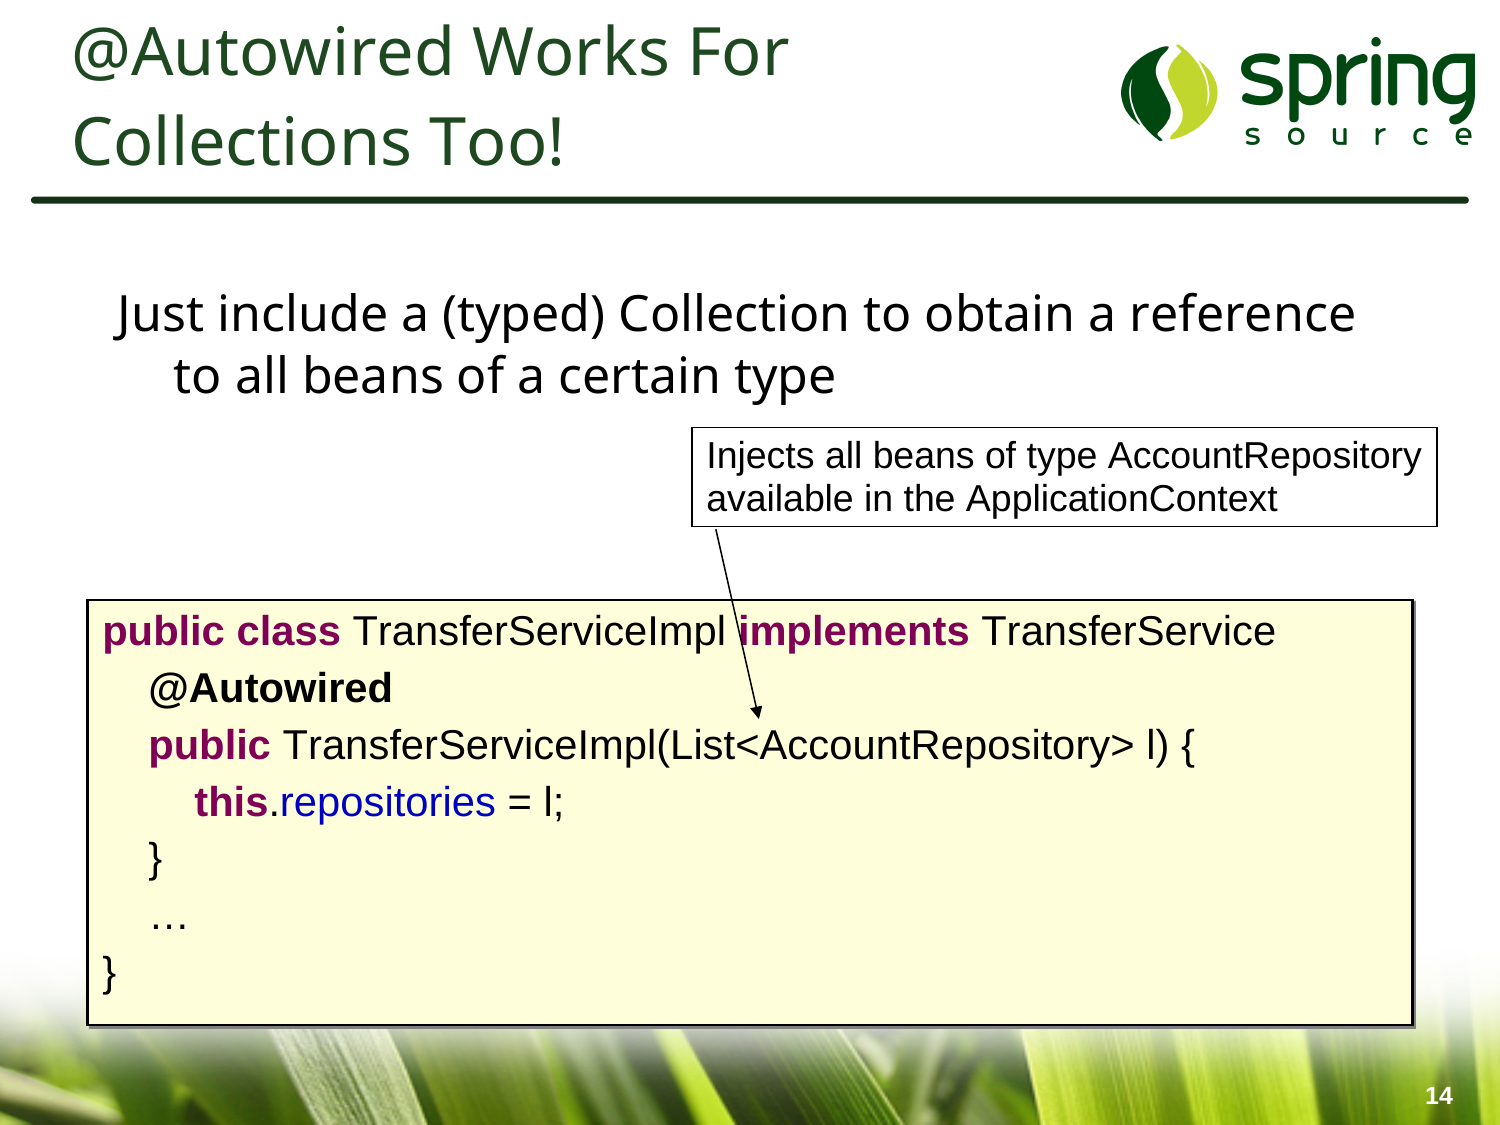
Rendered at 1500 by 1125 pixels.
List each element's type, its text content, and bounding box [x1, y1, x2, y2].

title @Autowired Works For Collections Too! [56, 5, 1089, 184]
text_box public class TransferServiceImpl implements TransferService @Autowired public TransferServiceImpl(List<AccountRepository> l) { this.repositories = l; } … } [87, 599, 1413, 1025]
list Just include a (typed) Collection to obtain a reference to all beans of a certain type [103, 275, 1394, 521]
text_box Injects all beans of type AccountRepository available in the ApplicationContext [691, 427, 1438, 527]
picture [0, 944, 1500, 1125]
picture [1121, 37, 1475, 145]
